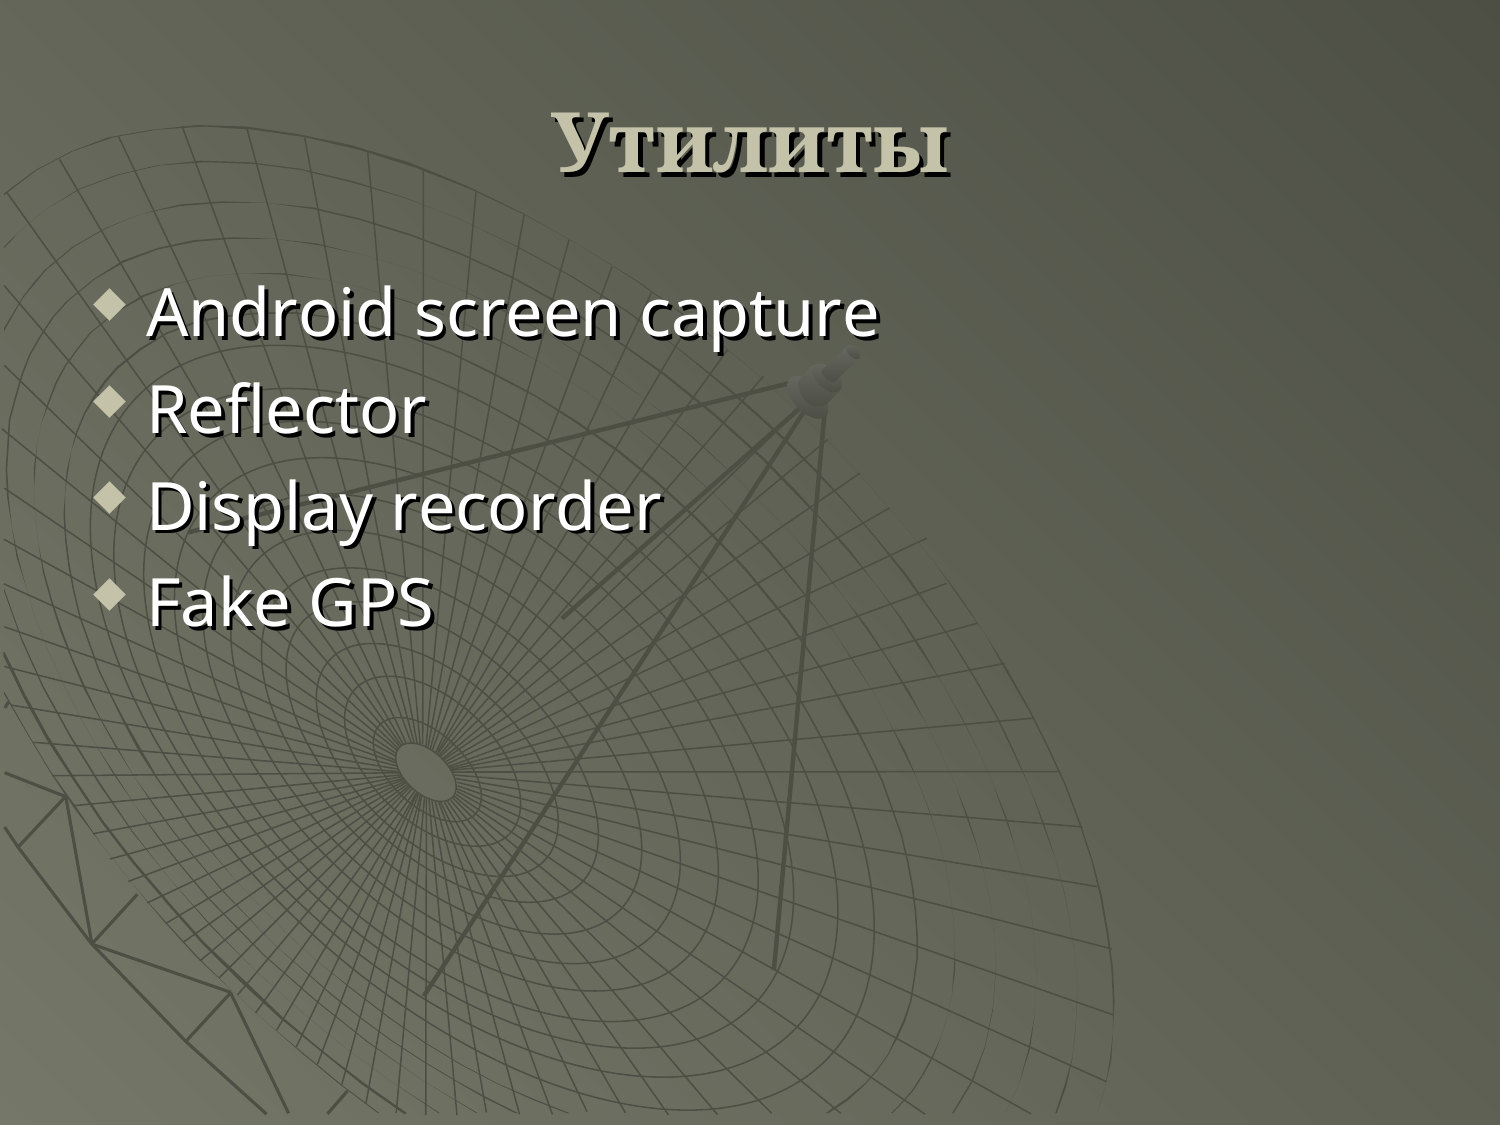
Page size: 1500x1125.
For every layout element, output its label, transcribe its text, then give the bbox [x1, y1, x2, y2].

list Android screen capture Reflector Display recorder Fake GPS [75, 262, 1426, 1006]
title Утилиты [75, 21, 1426, 257]
